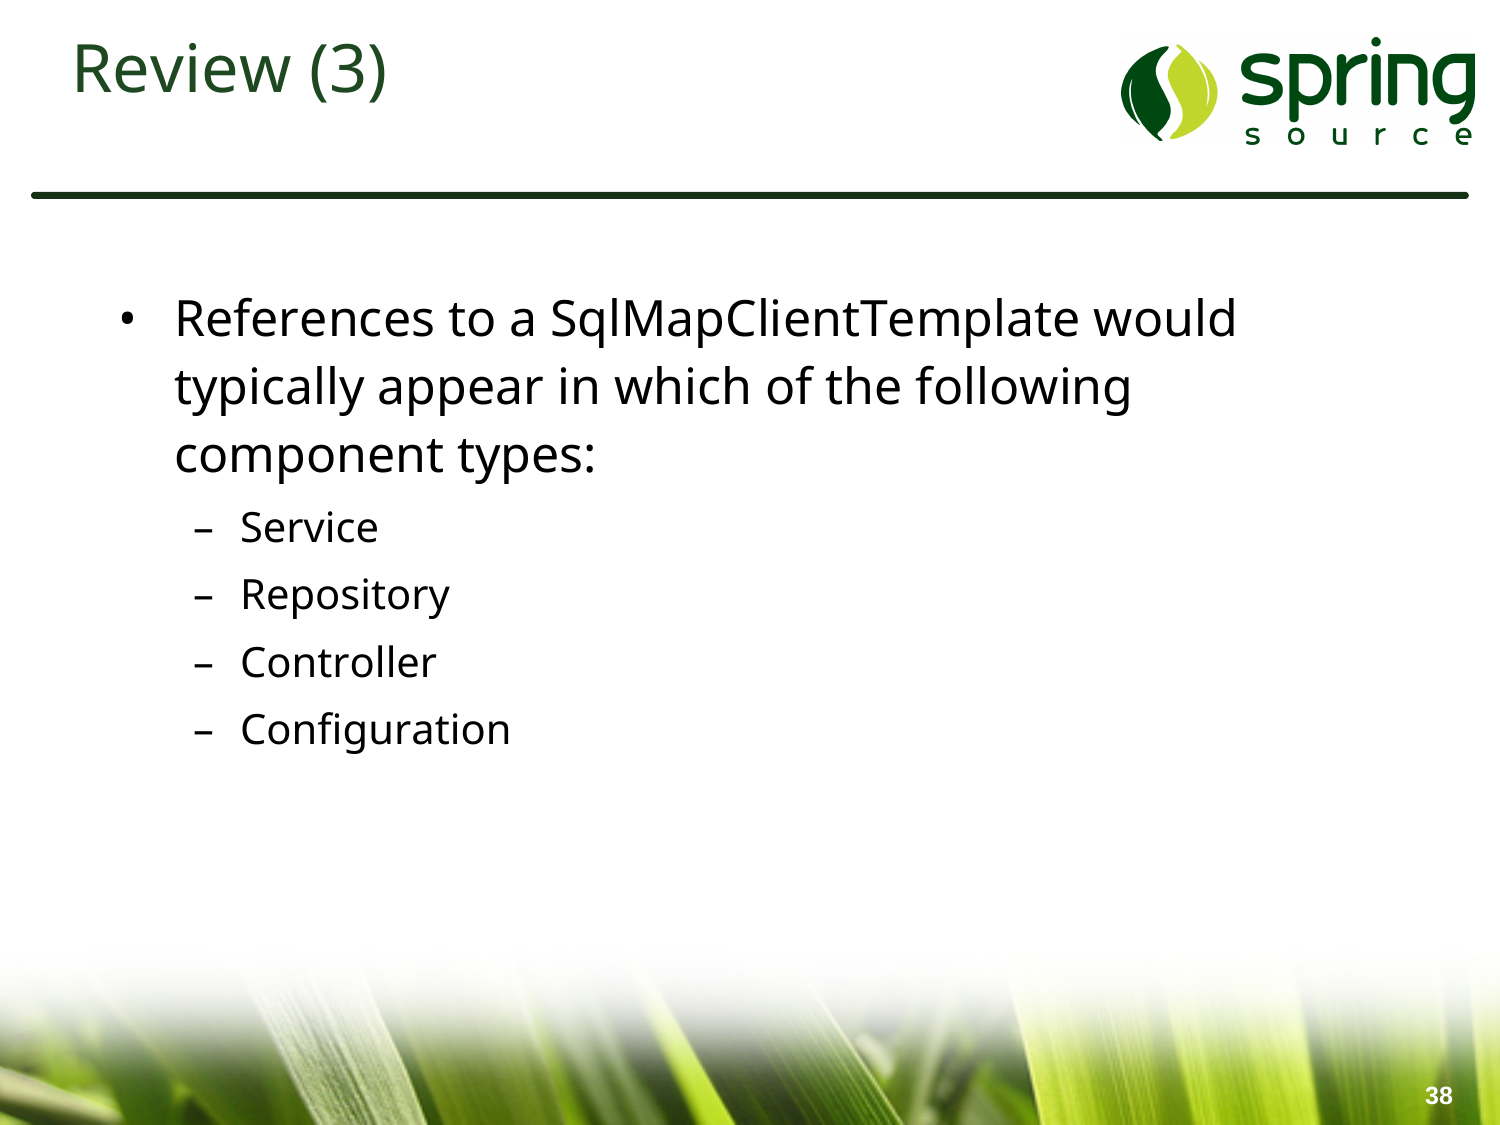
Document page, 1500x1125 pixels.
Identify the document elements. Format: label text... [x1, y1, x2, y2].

picture [0, 944, 1500, 1125]
title Review (3) [56, 13, 1089, 176]
picture [1121, 37, 1475, 145]
list References to a SqlMapClientTemplate would typically appear in which of the following component types: Service Repository Controller Configuration [103, 275, 1394, 938]
